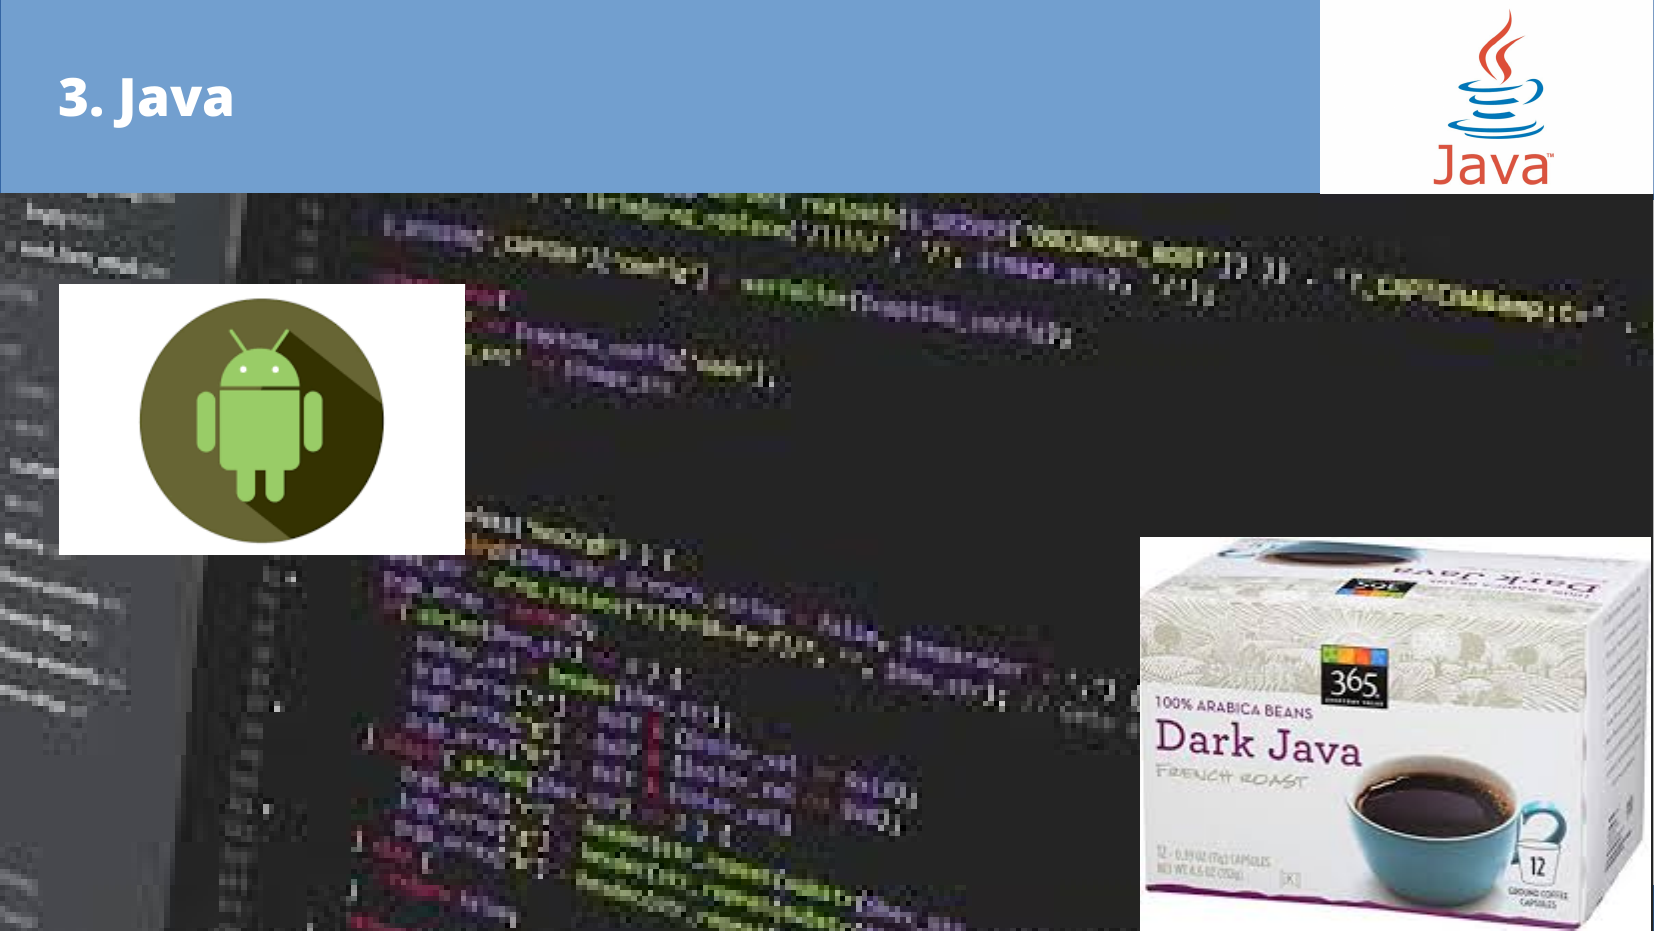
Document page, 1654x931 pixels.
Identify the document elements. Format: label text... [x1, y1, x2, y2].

title 3. Java [59, 37, 1320, 155]
picture [0, 0, 1654, 931]
